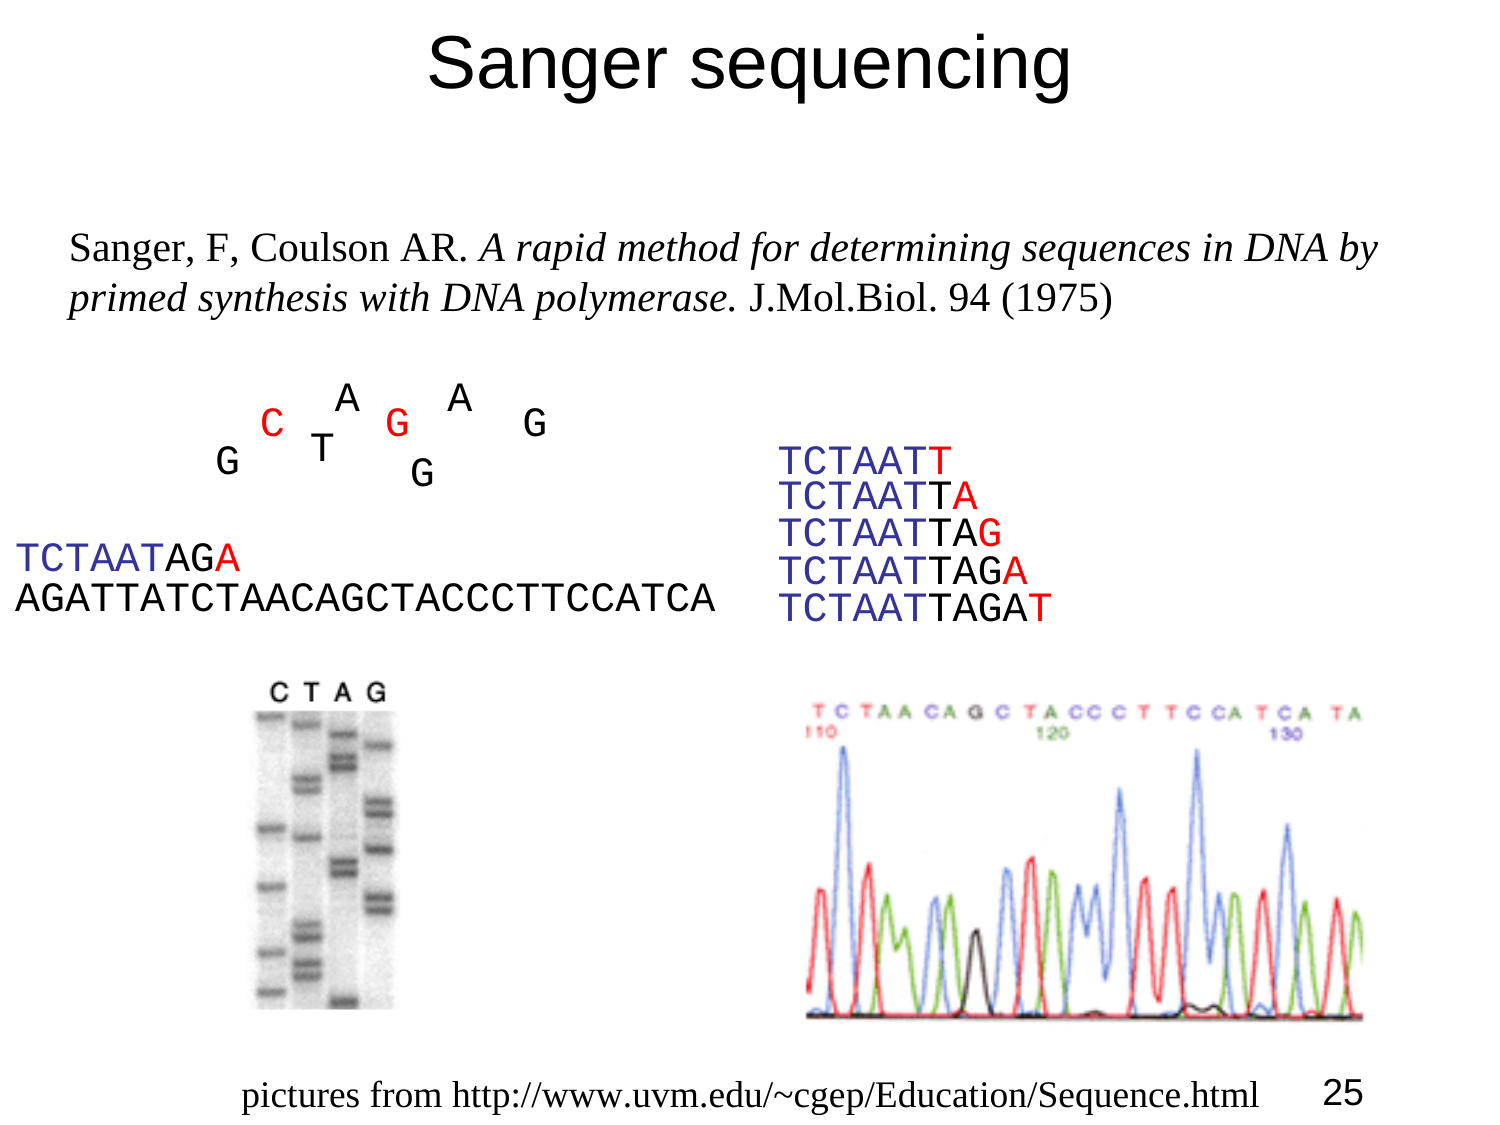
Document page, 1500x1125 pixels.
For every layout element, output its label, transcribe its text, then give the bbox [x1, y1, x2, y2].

text_box TCTAATTA [762, 459, 993, 497]
text_box A [200, 522, 255, 588]
title Sanger sequencing [0, 12, 1500, 113]
text_box TCTAATTAG [762, 497, 1018, 534]
picture [237, 675, 406, 1026]
text_box G [200, 424, 255, 491]
text_box pictures from http://www.uvm.edu/~cgep/Education/Sequence.html [226, 1061, 1277, 1123]
text_box TCTAAT [0, 522, 150, 588]
text_box C [245, 387, 300, 453]
text_box AGATTATCTAACAGCTACCCTTCCATCA [0, 562, 730, 628]
text_box G [370, 387, 425, 453]
text_box TCTAATTAGAT [762, 572, 1068, 638]
text_box TCTAATTAGA [762, 534, 1043, 572]
text_box A [320, 362, 375, 428]
text_box A [150, 522, 175, 588]
text_box Sanger, F, Coulson AR. A rapid method for determining sequences in DNA by primed synthesis with DNA polymerase. J.Mol.Biol. 94 (1975) [54, 212, 1405, 328]
text_box G [175, 522, 200, 588]
text_box G [507, 387, 563, 453]
text_box TCTAATT [762, 425, 968, 459]
text_box G [195, 547, 200, 568]
text_box T [295, 412, 350, 478]
text_box G [395, 437, 450, 503]
text_box A [432, 362, 488, 428]
picture [774, 699, 1463, 1026]
